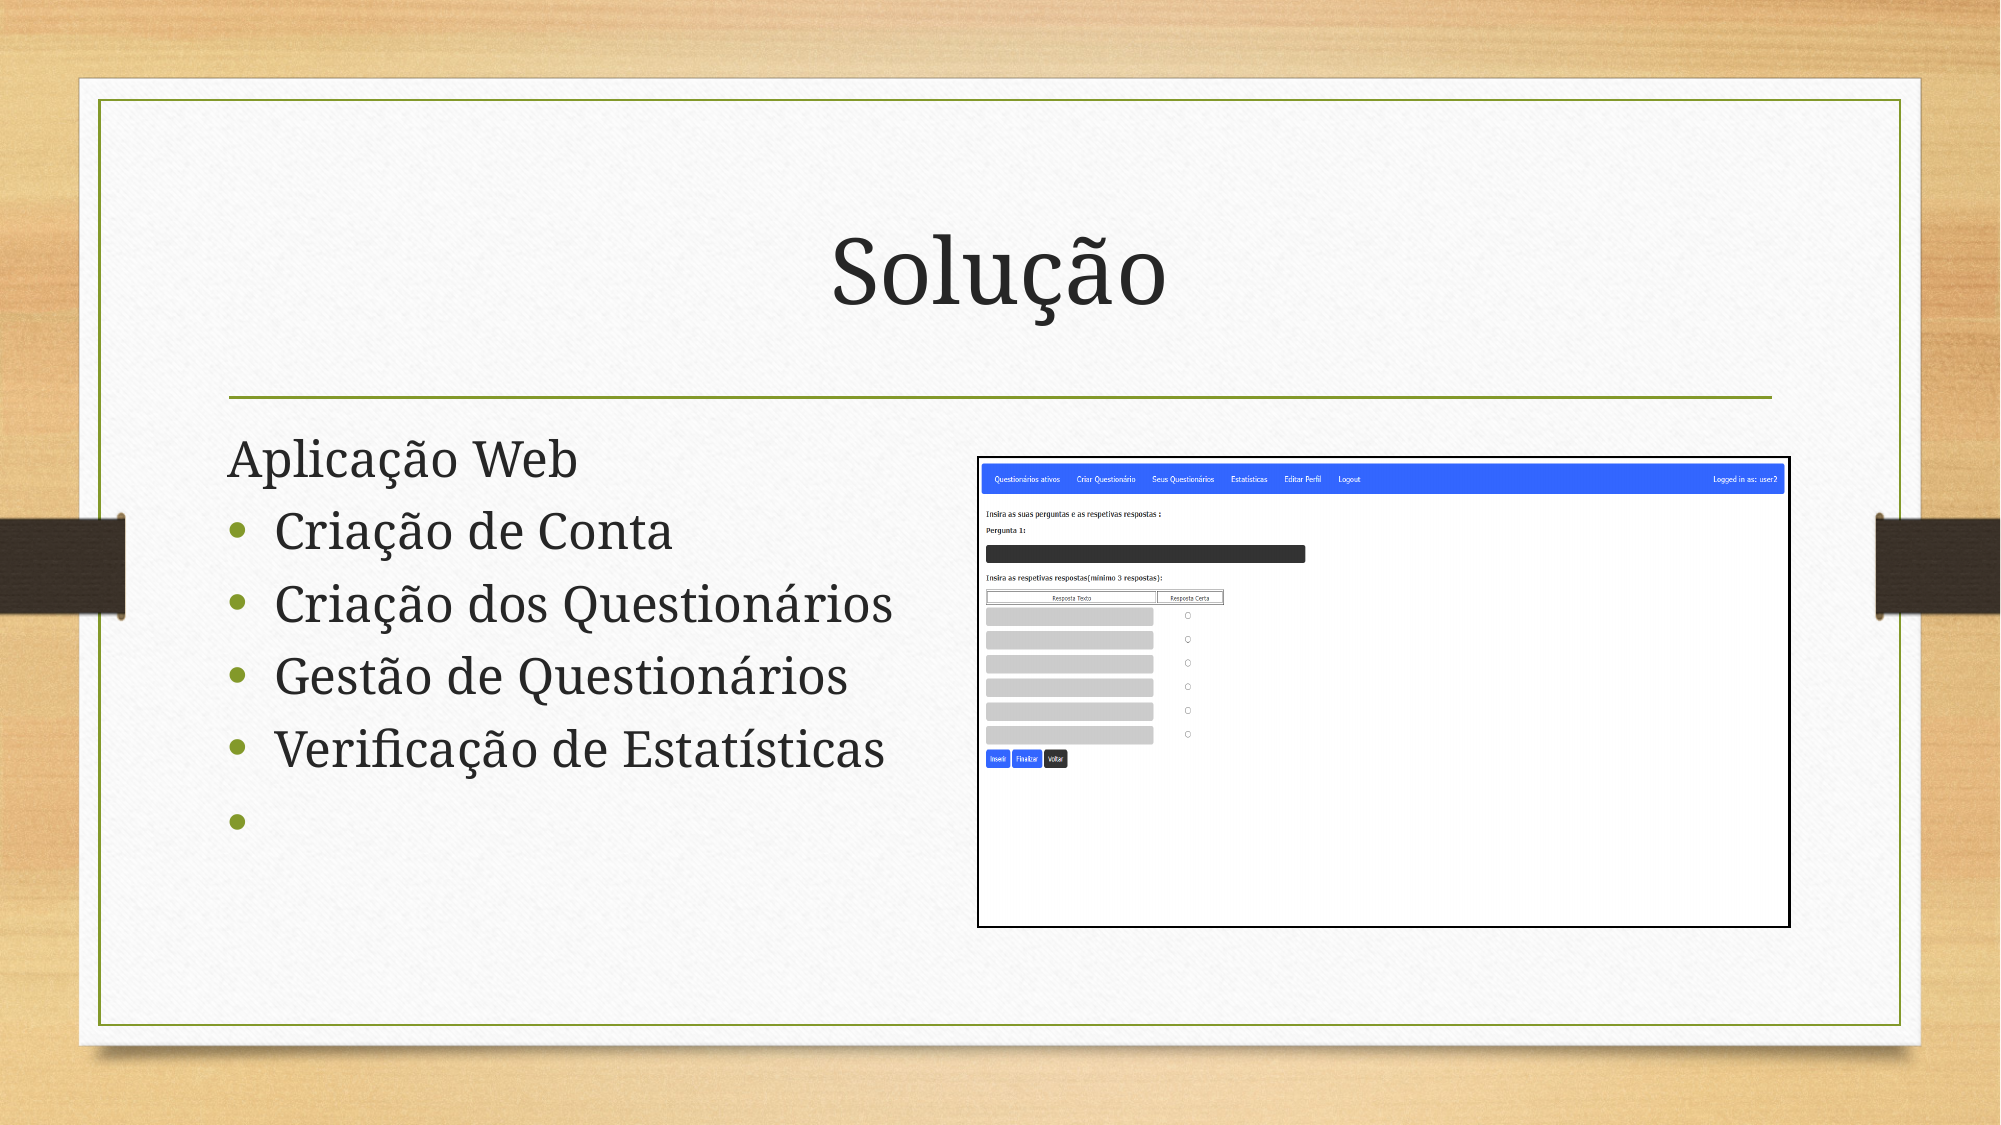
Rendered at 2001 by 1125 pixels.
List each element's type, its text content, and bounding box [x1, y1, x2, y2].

title Solução [212, 161, 1788, 376]
picture [979, 457, 1789, 926]
list Aplicação Web Criação de Conta Criação dos Questionários Gestão de Questionários Verificação de Estatísticas [212, 419, 1788, 964]
